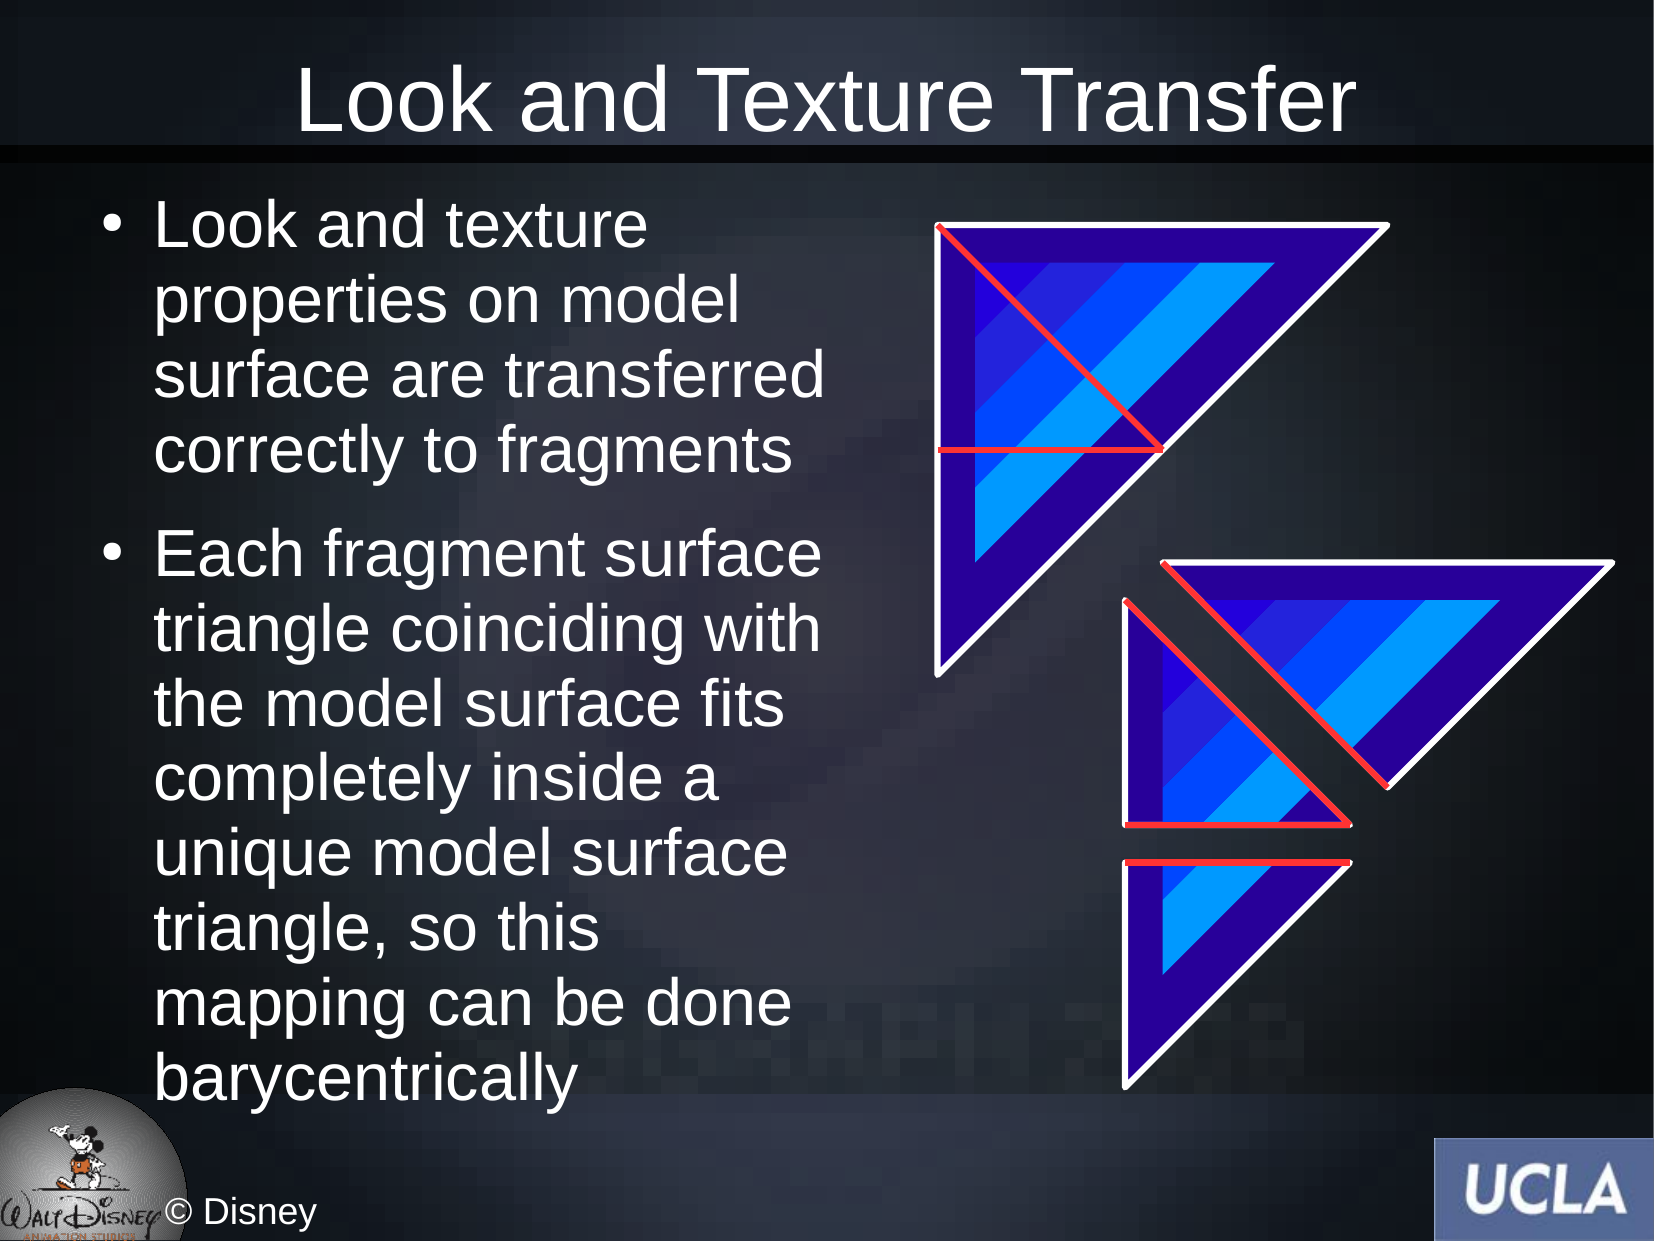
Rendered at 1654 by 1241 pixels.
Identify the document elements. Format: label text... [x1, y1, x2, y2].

text_box [943, 225, 1388, 448]
picture [0, 0, 1654, 1241]
text_box [1125, 606, 1341, 822]
text_box [1168, 562, 1613, 786]
title Look and Texture Transfer [82, 48, 1571, 152]
list Look and texture properties on model surface are transferred correctly to fragments Each fragment surface triangle coinciding with the model surface fits completely inside a unique model surface triangle, so this mapping can be done barycentrically [82, 187, 863, 1115]
text_box [1125, 866, 1347, 1088]
text_box [937, 230, 1154, 447]
text_box [937, 448, 1160, 676]
